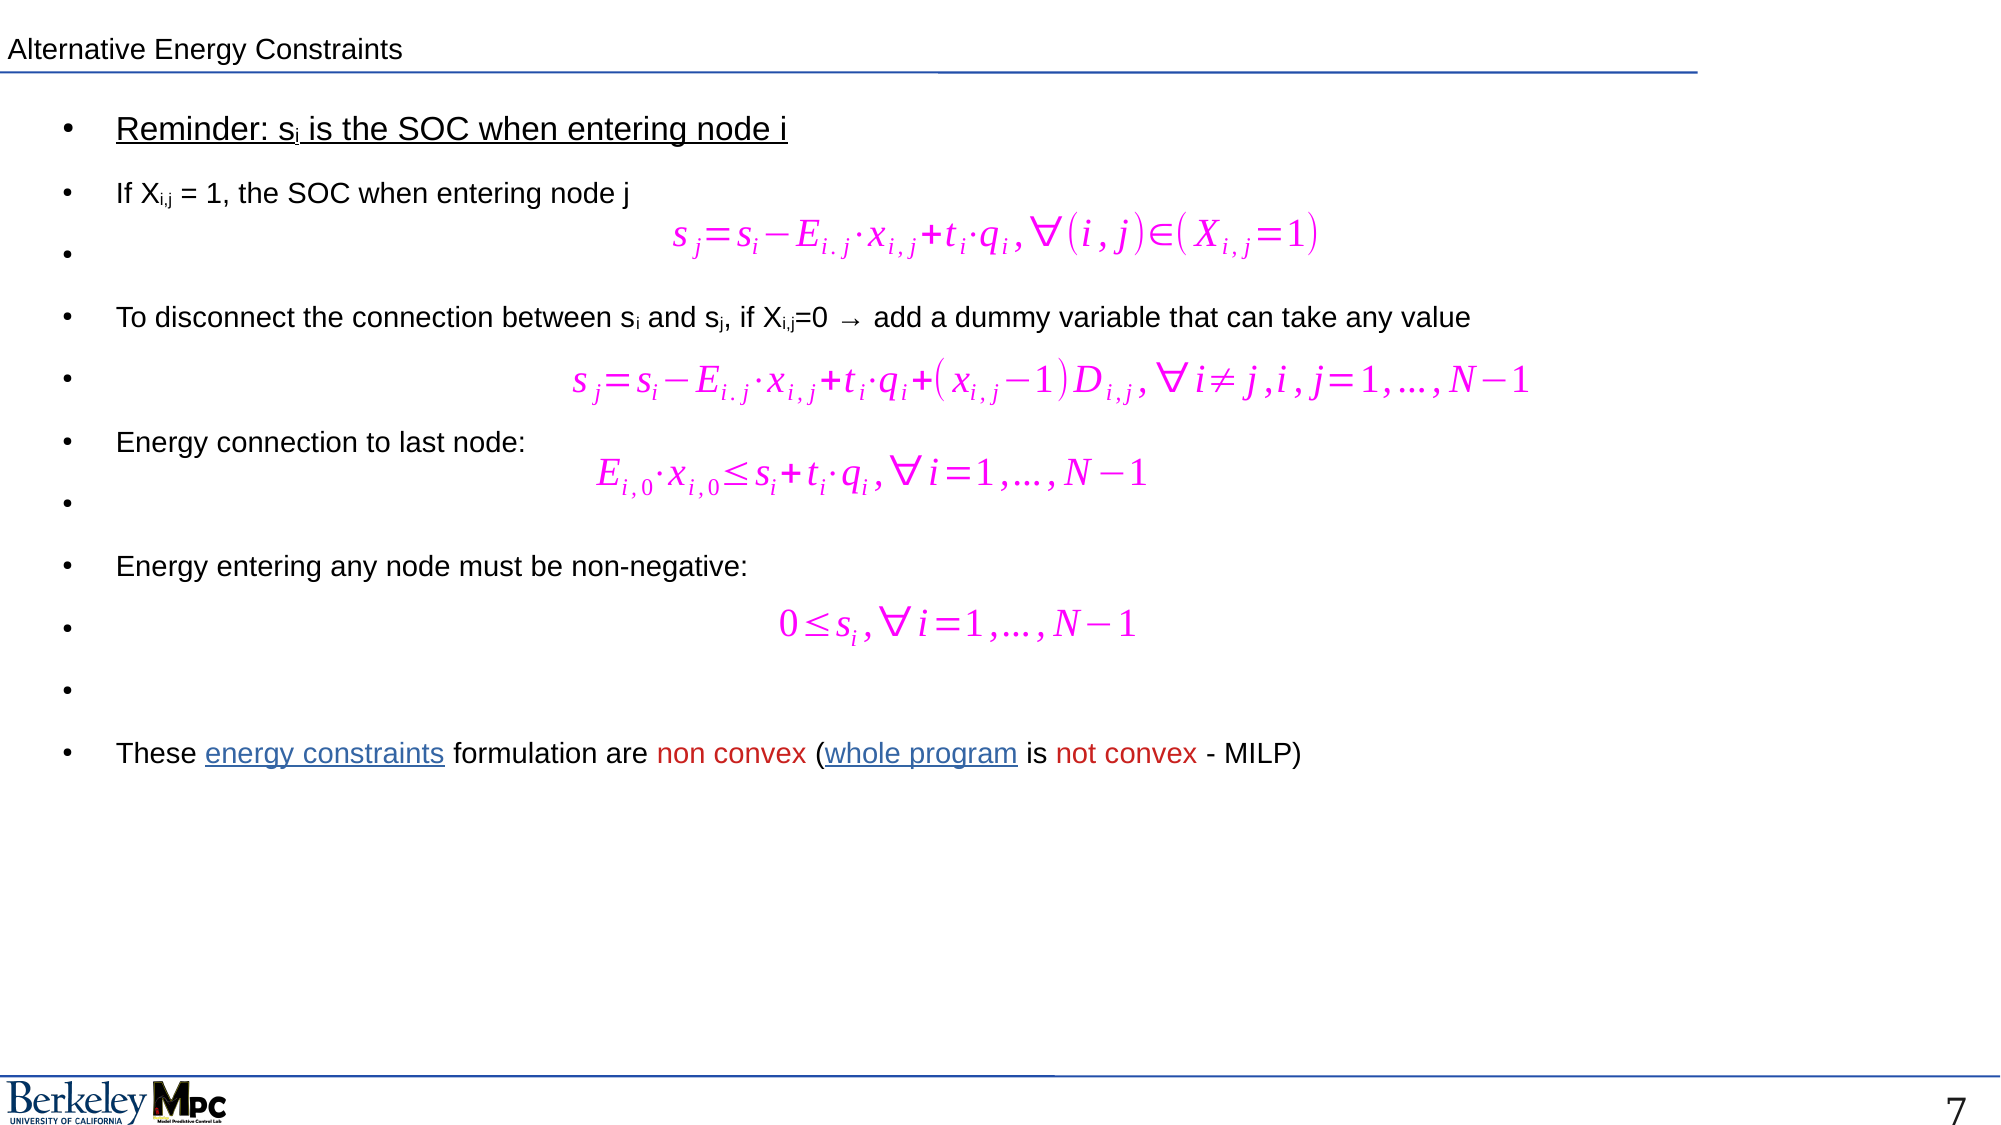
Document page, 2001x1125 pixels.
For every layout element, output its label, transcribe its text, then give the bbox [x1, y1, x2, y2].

chart [562, 355, 1541, 407]
chart [662, 209, 1330, 261]
title Alternative Energy Constraints [7, 7, 1930, 92]
picture [0, 1072, 226, 1125]
chart [769, 601, 1146, 652]
chart [584, 450, 1157, 501]
list Reminder: si is the SOC when entering node i If Xi,j = 1, the SOC when entering node j To disconnect the connection between si and sj, if Xi,j=0 → add a dummy variable that can take any value Energy connection to last node: Energy entering any node must be non-negative: These energy constraints formulation are non convex (whole program is not convex - MILP) [44, 110, 1928, 1054]
